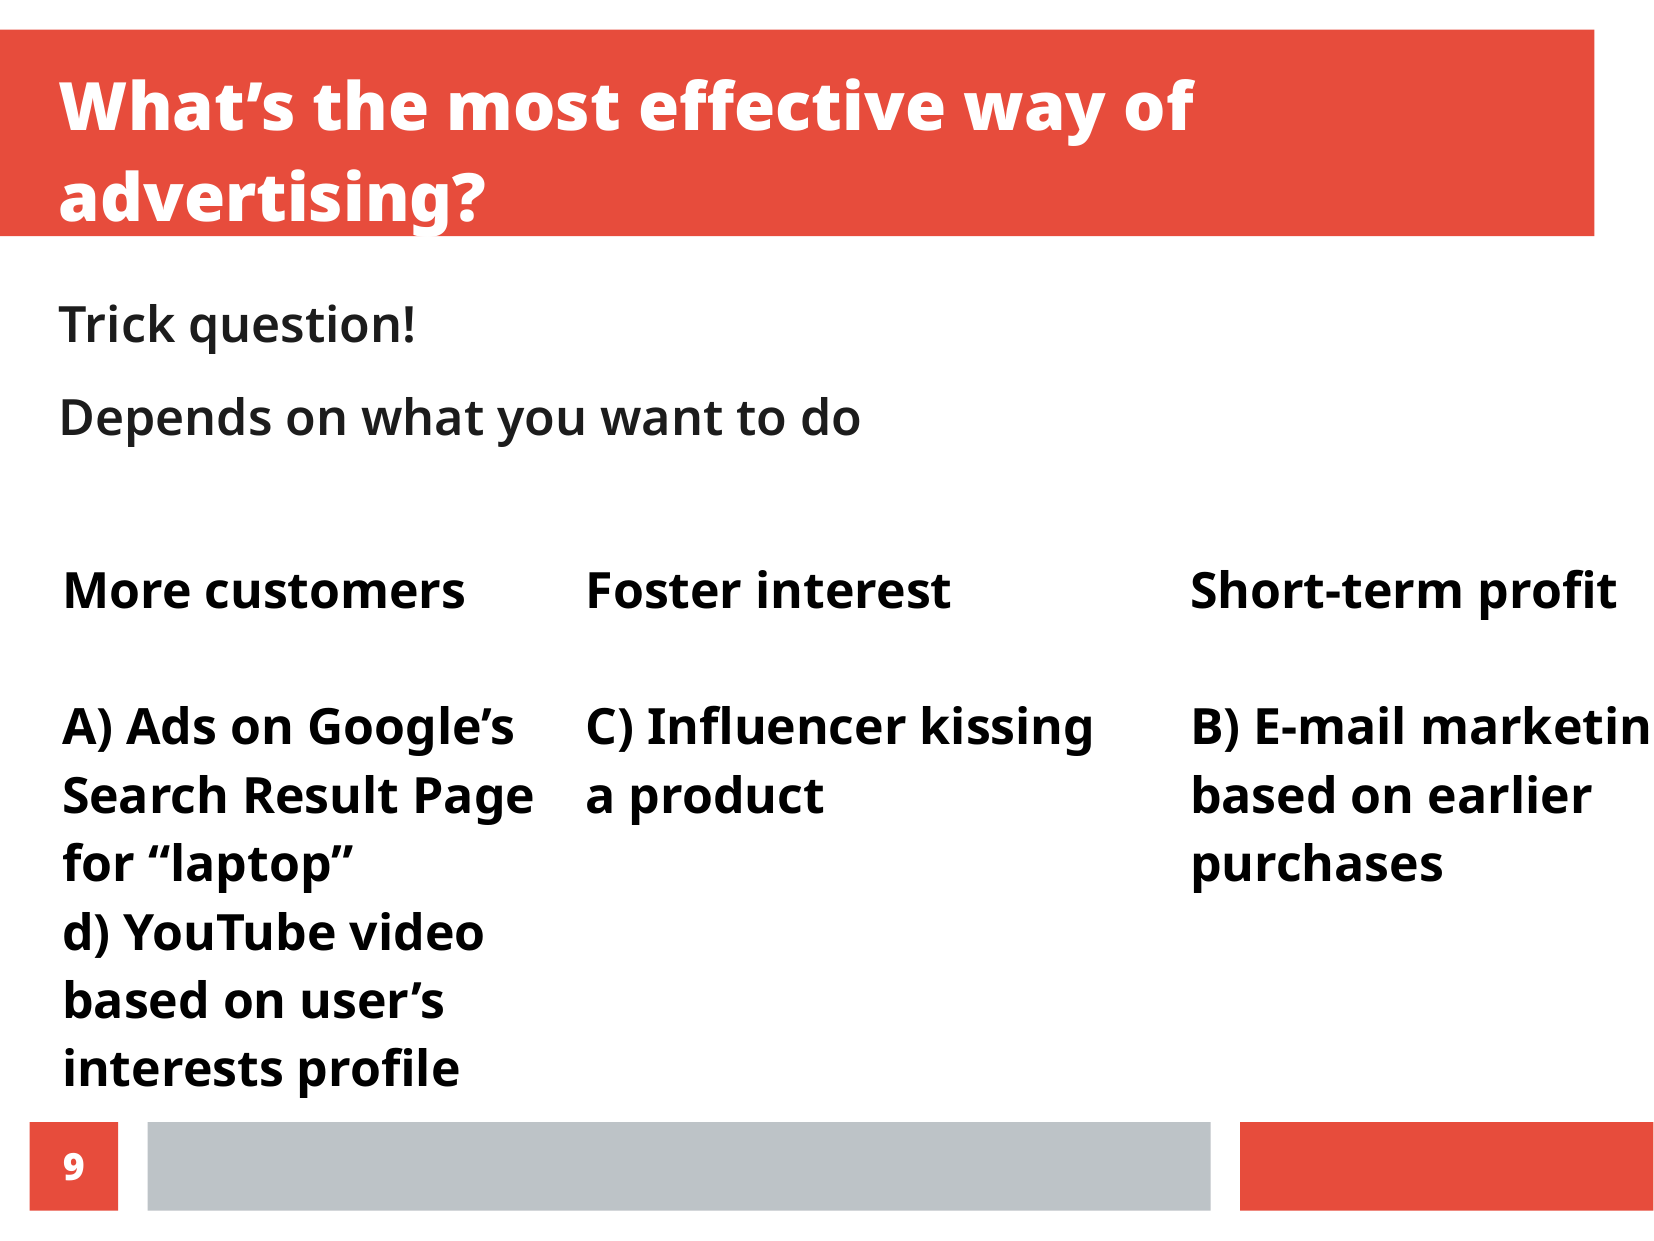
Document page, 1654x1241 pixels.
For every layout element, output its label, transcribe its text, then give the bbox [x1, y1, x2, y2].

text_box Foster interest C) Influencer kissing a product [570, 547, 1150, 961]
text_box More customers A) Ads on Google’s Search Result Page for “laptop” d) YouTube video based on user’s interests profile [47, 547, 586, 1226]
text_box Short-term profit B) E-mail marketing based on earlier purchases [1175, 547, 1654, 894]
list Trick question! Depends on what you want to do [59, 289, 1565, 1058]
title What’s the most effective way of advertising? [59, 59, 1595, 207]
